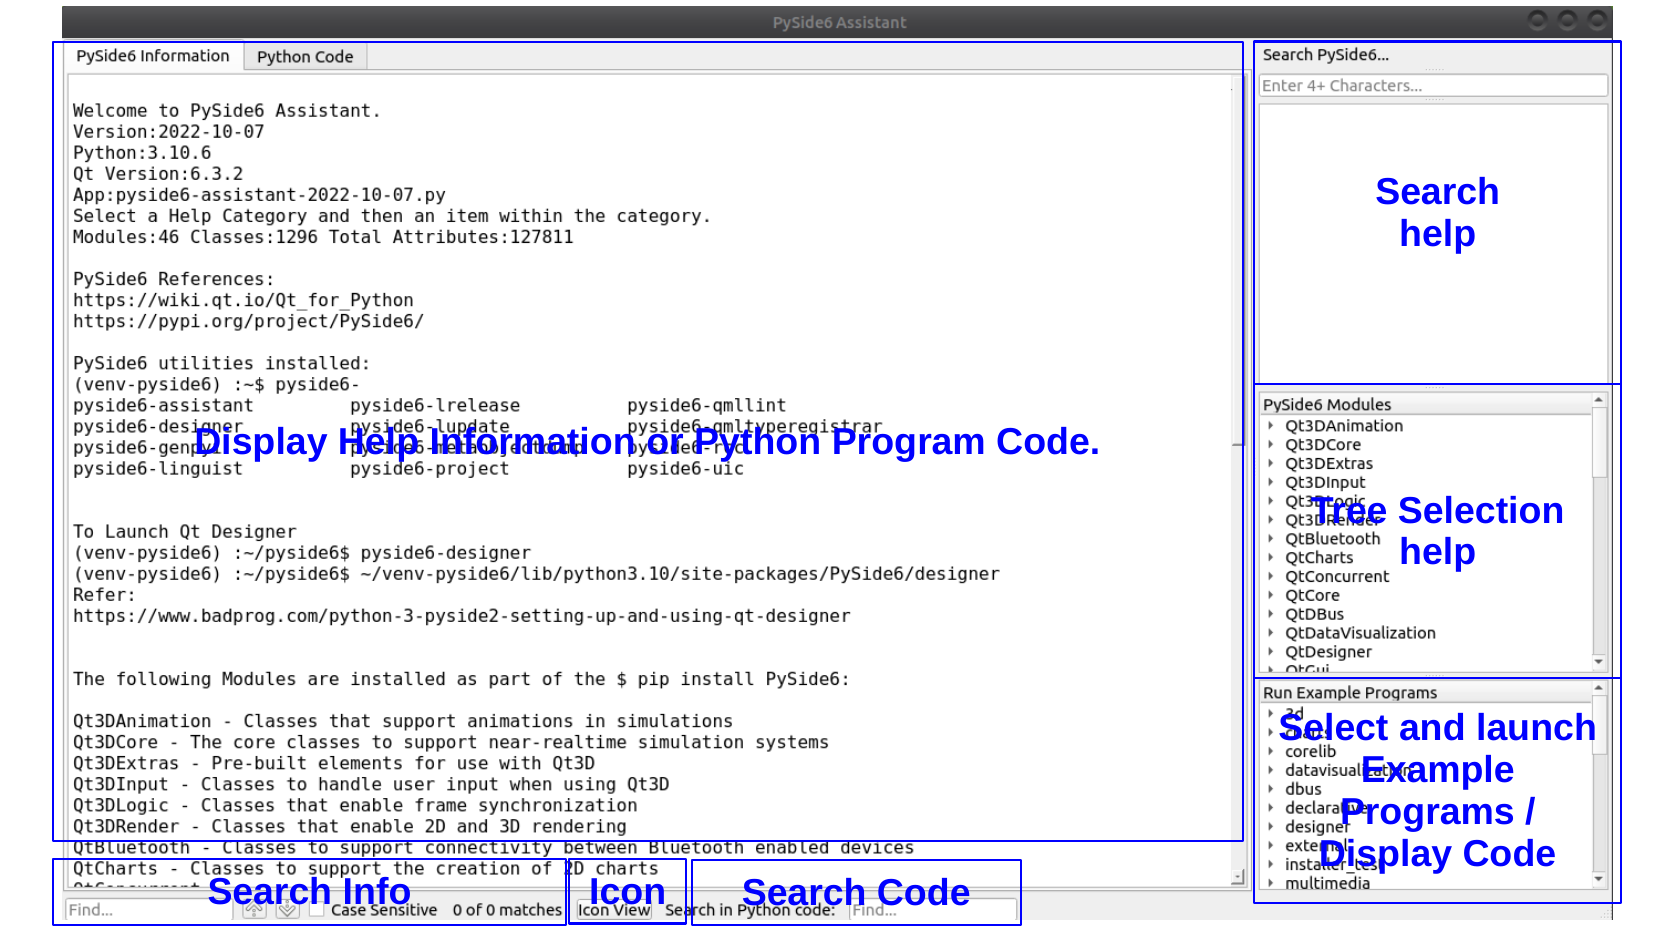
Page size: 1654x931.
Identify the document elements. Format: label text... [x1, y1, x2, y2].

picture [62, 6, 1613, 920]
text_box Search Info [52, 858, 567, 925]
text_box Tree Selection help [1254, 384, 1622, 677]
text_box Search help [1254, 41, 1622, 384]
text_box Display Help Information or Python Program Code. [52, 41, 1243, 842]
text_box Search Code [692, 860, 1021, 925]
text_box Select and launch Example Programs / Display Code [1254, 677, 1622, 904]
text_box Icon [568, 858, 687, 924]
